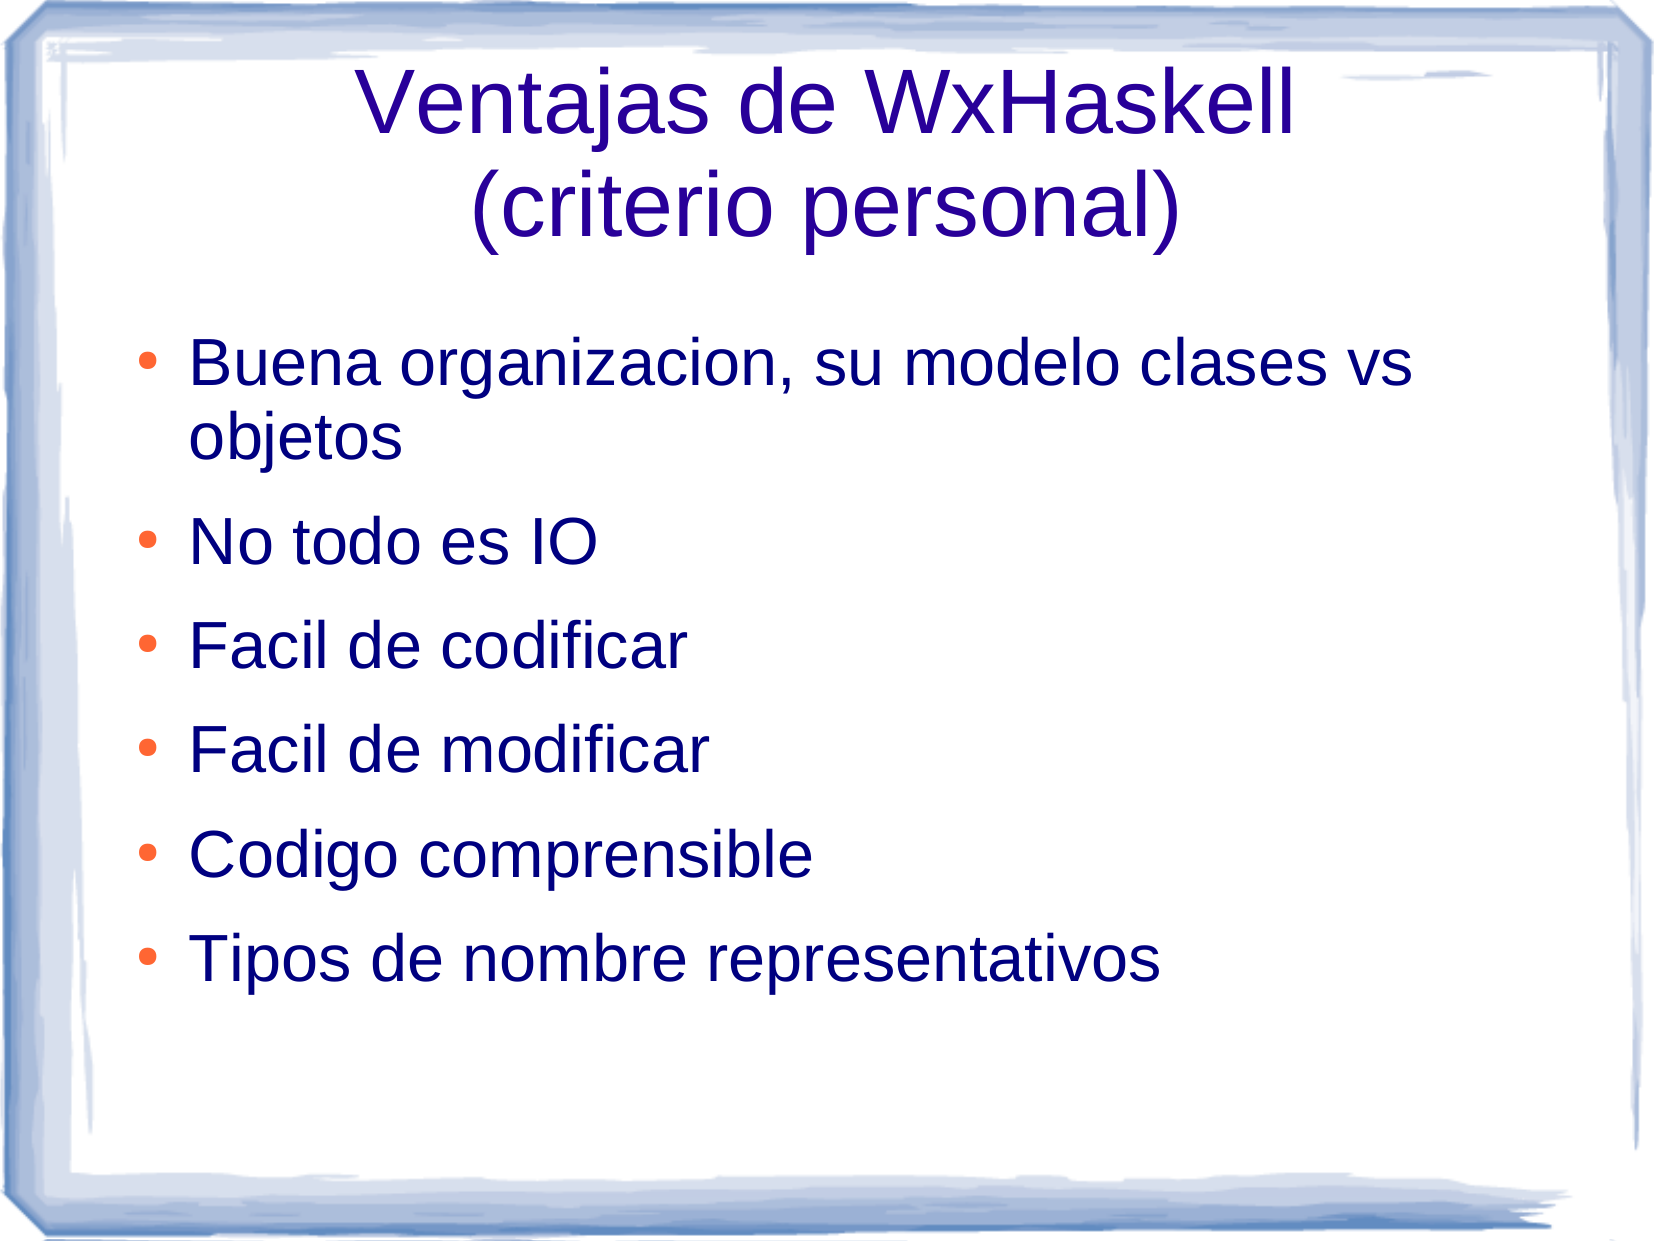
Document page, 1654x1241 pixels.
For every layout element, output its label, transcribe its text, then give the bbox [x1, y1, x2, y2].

title Ventajas de WxHaskell (criterio personal) [82, 50, 1571, 256]
picture [0, 0, 1654, 1241]
list Buena organizacion, su modelo clases vs objetos No todo es IO Facil de codificar Facil de modificar Codigo comprensible Tipos de nombre representativos [118, 324, 1571, 1004]
